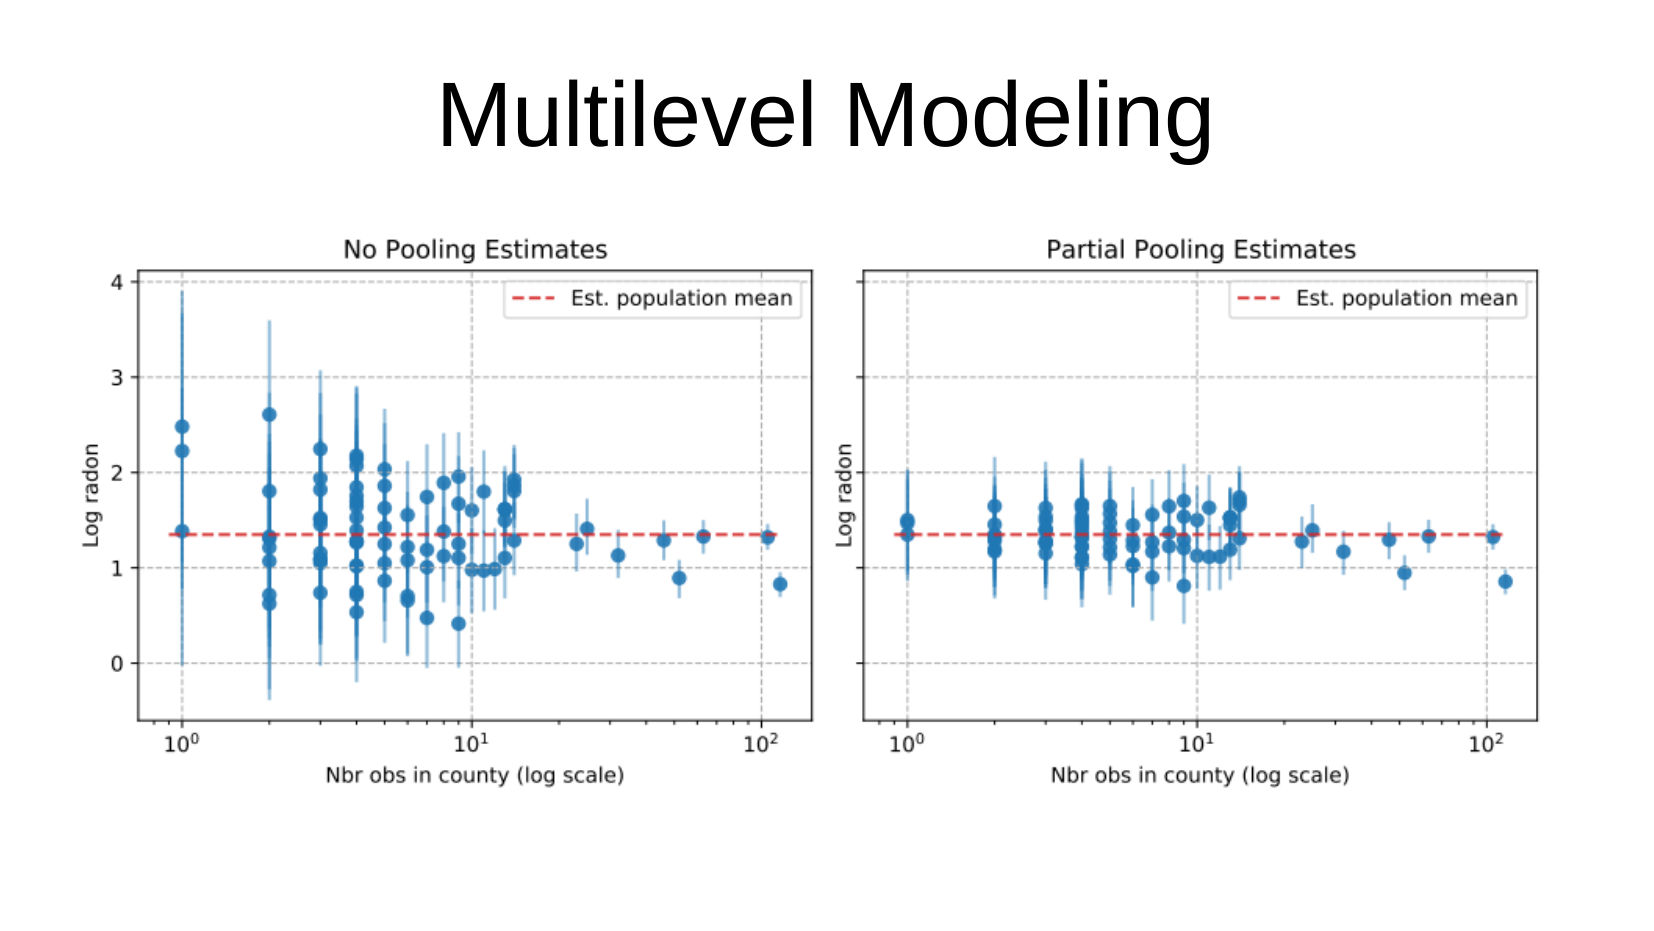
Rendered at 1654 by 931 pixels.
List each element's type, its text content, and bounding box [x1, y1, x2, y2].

picture [59, 215, 1560, 816]
title Multilevel Modeling [82, 37, 1571, 193]
